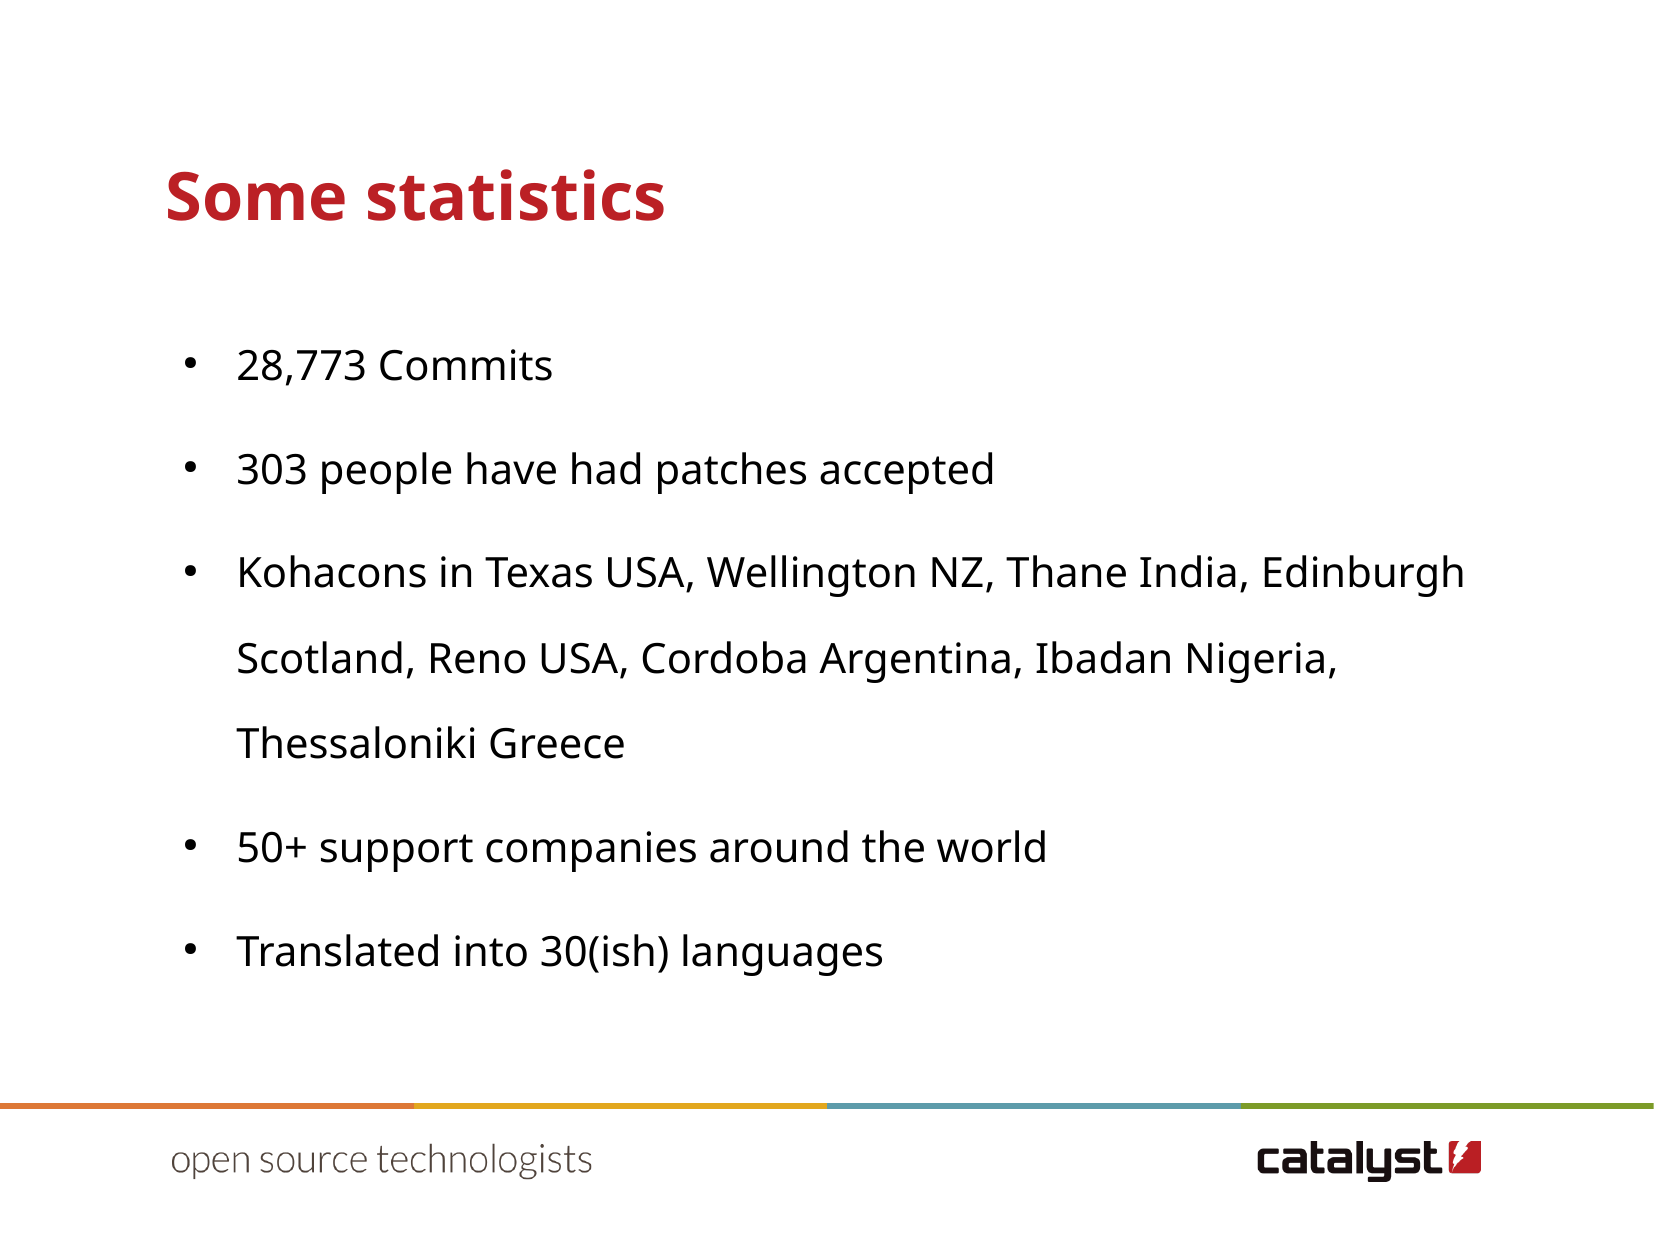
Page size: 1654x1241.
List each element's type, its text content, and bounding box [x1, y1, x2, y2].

picture [0, 1103, 1654, 1182]
title Some statistics [165, 90, 1489, 298]
list 28,773 Commits 303 people have had patches accepted Kohacons in Texas USA, Wellington NZ, Thane India, Edinburgh Scotland, Reno USA, Cordoba Argentina, Ibadan Nigeria, Thessaloniki Greece 50+ support companies around the world Translated into 30(ish) languages [165, 307, 1489, 1027]
